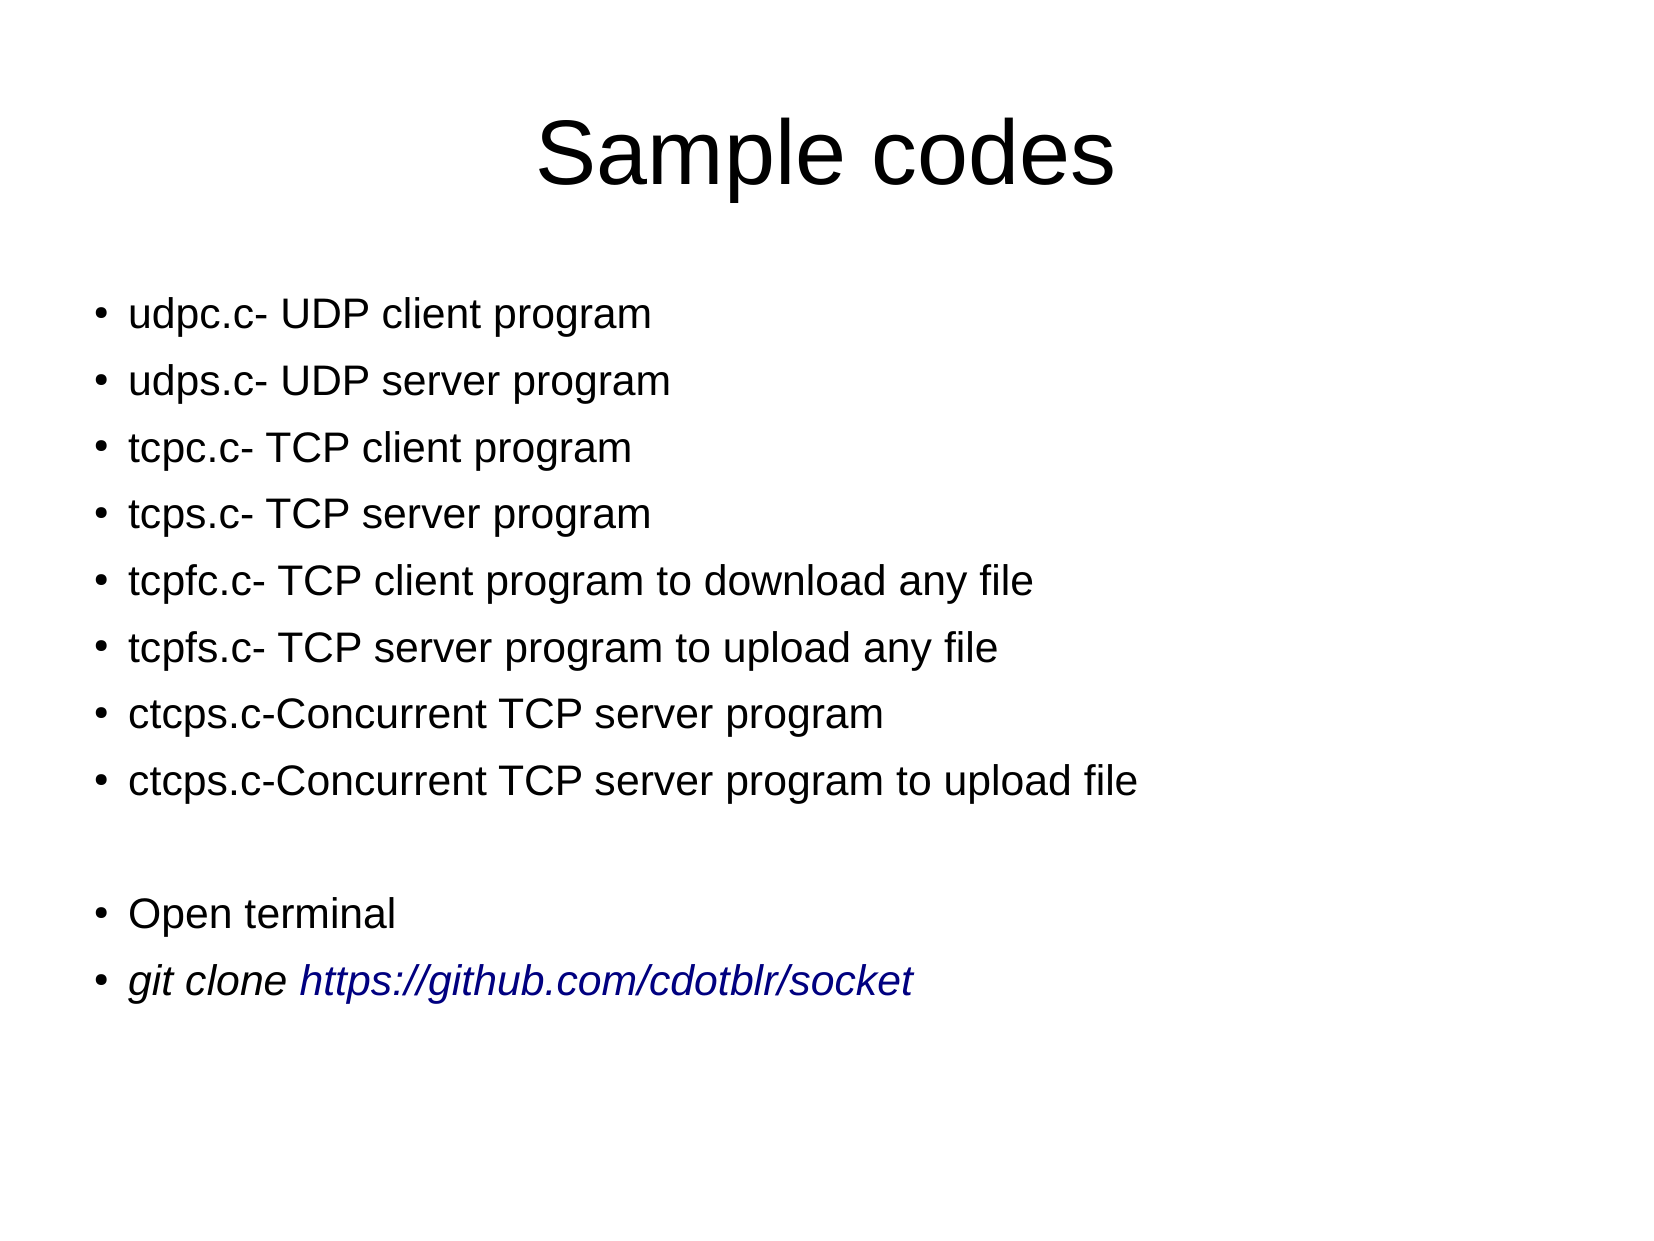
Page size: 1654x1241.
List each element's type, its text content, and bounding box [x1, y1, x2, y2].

title Sample codes [82, 49, 1571, 257]
list udpc.c- UDP client program udps.c- UDP server program tcpc.c- TCP client program tcps.c- TCP server program tcpfc.c- TCP client program to download any file tcpfs.c- TCP server program to upload any file ctcps.c-Concurrent TCP server program ctcps.c-Concurrent TCP server program to upload file Open terminal git clone https://github.com/cdotblr/socket [82, 290, 1571, 1010]
